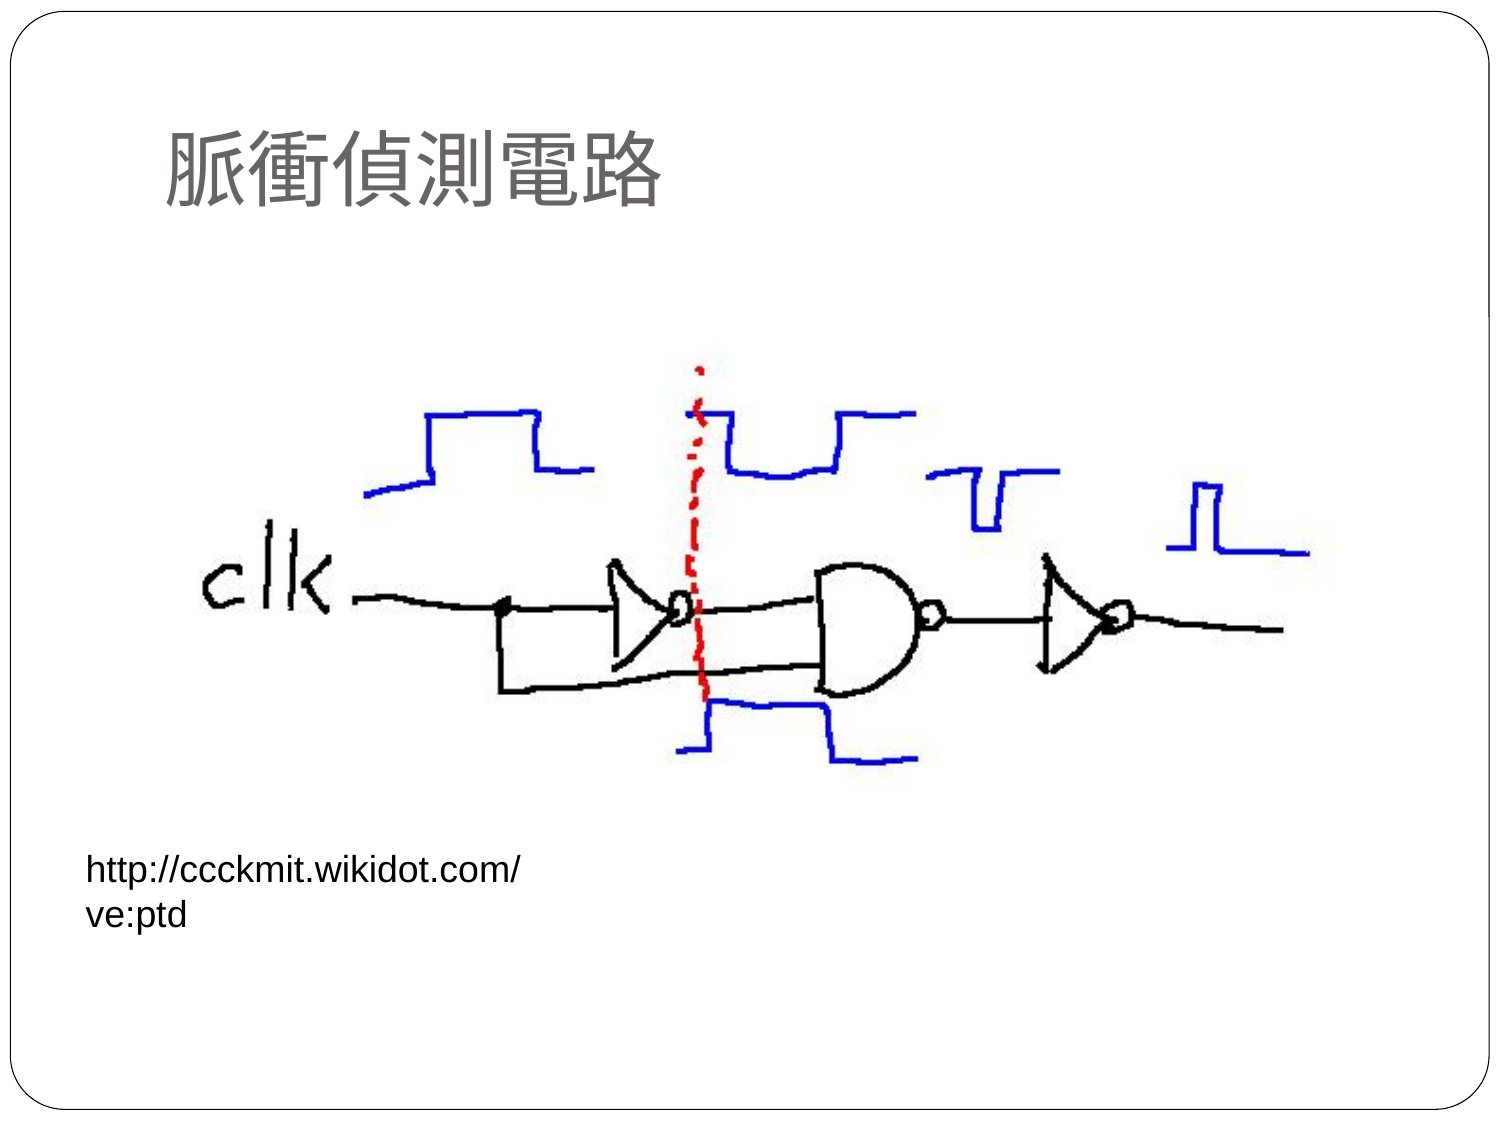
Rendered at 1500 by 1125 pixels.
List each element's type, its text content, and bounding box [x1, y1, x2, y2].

picture [188, 348, 1335, 792]
title 脈衝偵測電路 [150, 9, 1426, 233]
text_box http://ccckmit.wikidot.com/ve:ptd [70, 837, 638, 898]
